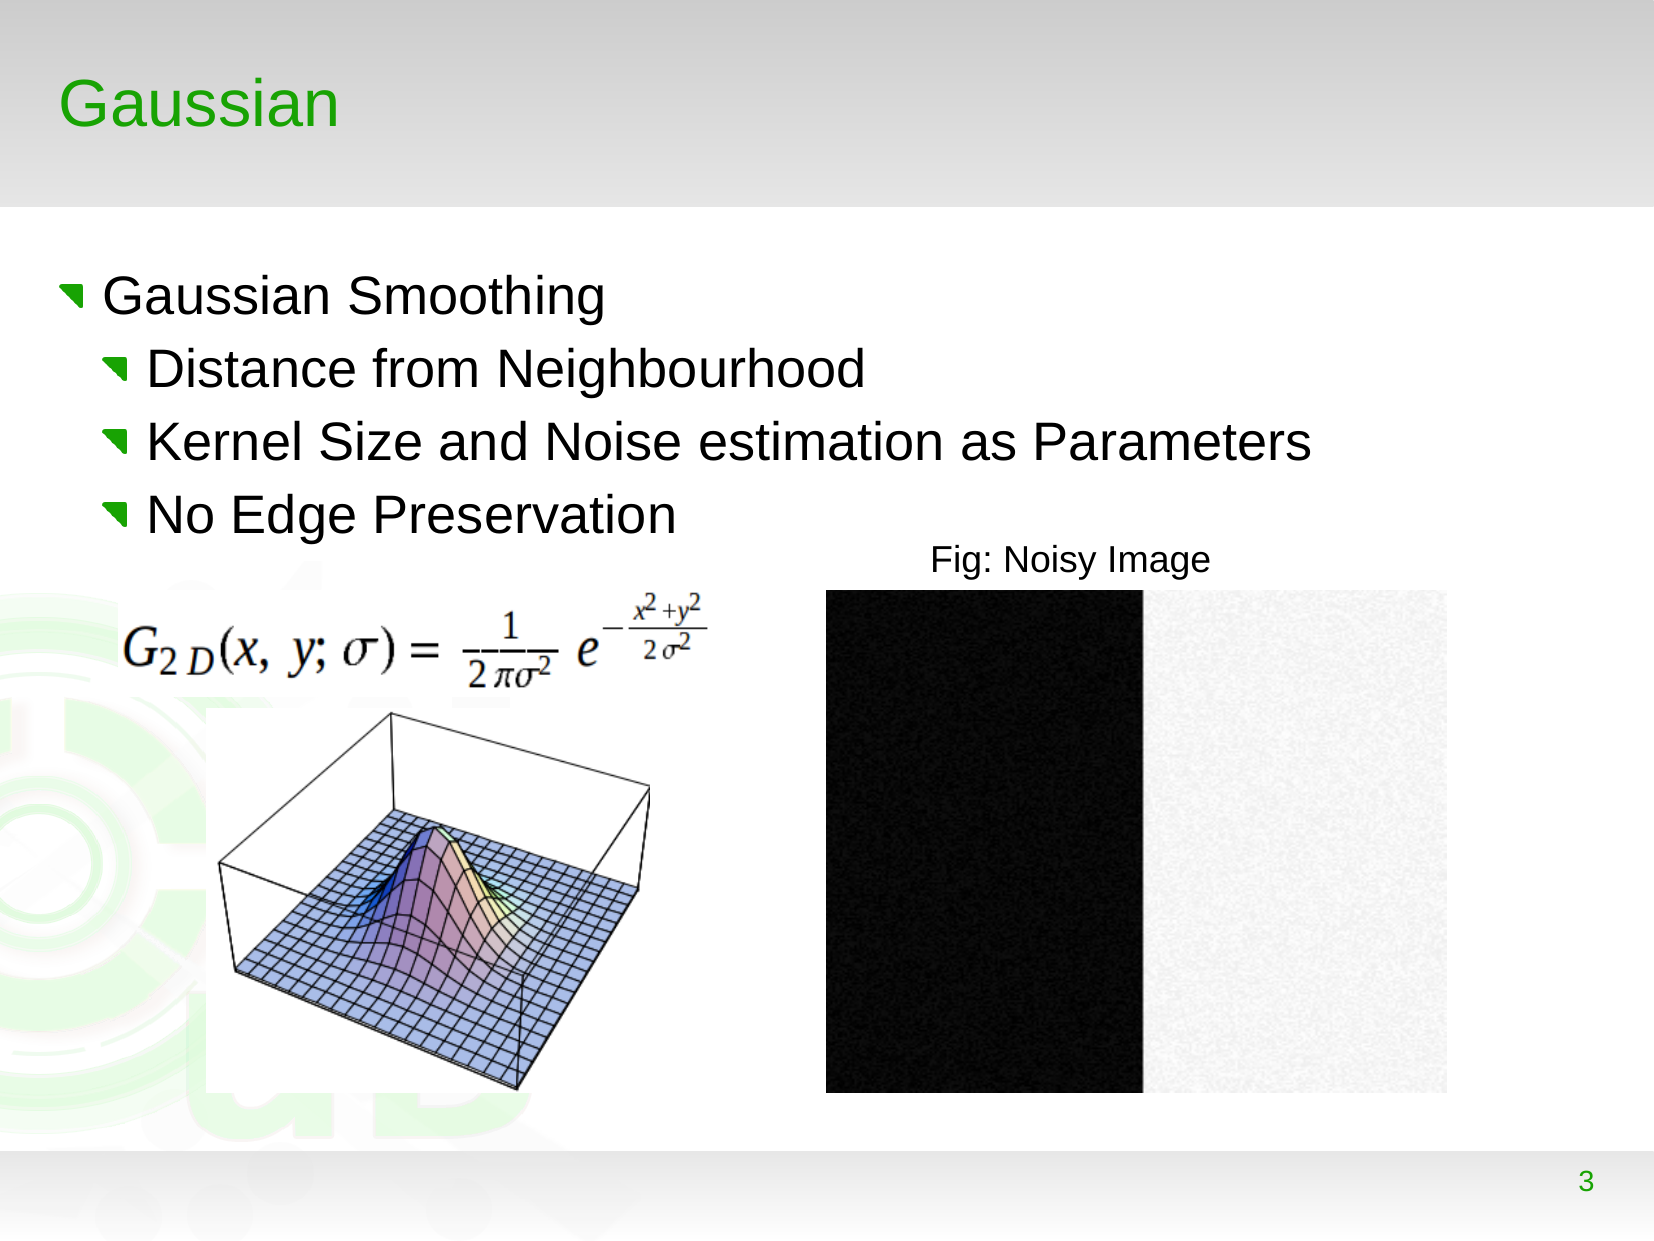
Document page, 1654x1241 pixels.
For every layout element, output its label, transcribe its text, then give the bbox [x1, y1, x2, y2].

list Gaussian Smoothing Distance from Neighbourhood Kernel Size and Noise estimation as Parameters No Edge Preservation [59, 265, 1595, 986]
picture [206, 708, 650, 1093]
text_box Fig: Noisy Image [915, 531, 1226, 589]
picture [118, 590, 709, 697]
picture [826, 590, 1447, 1093]
title Gaussian [59, 29, 1595, 178]
